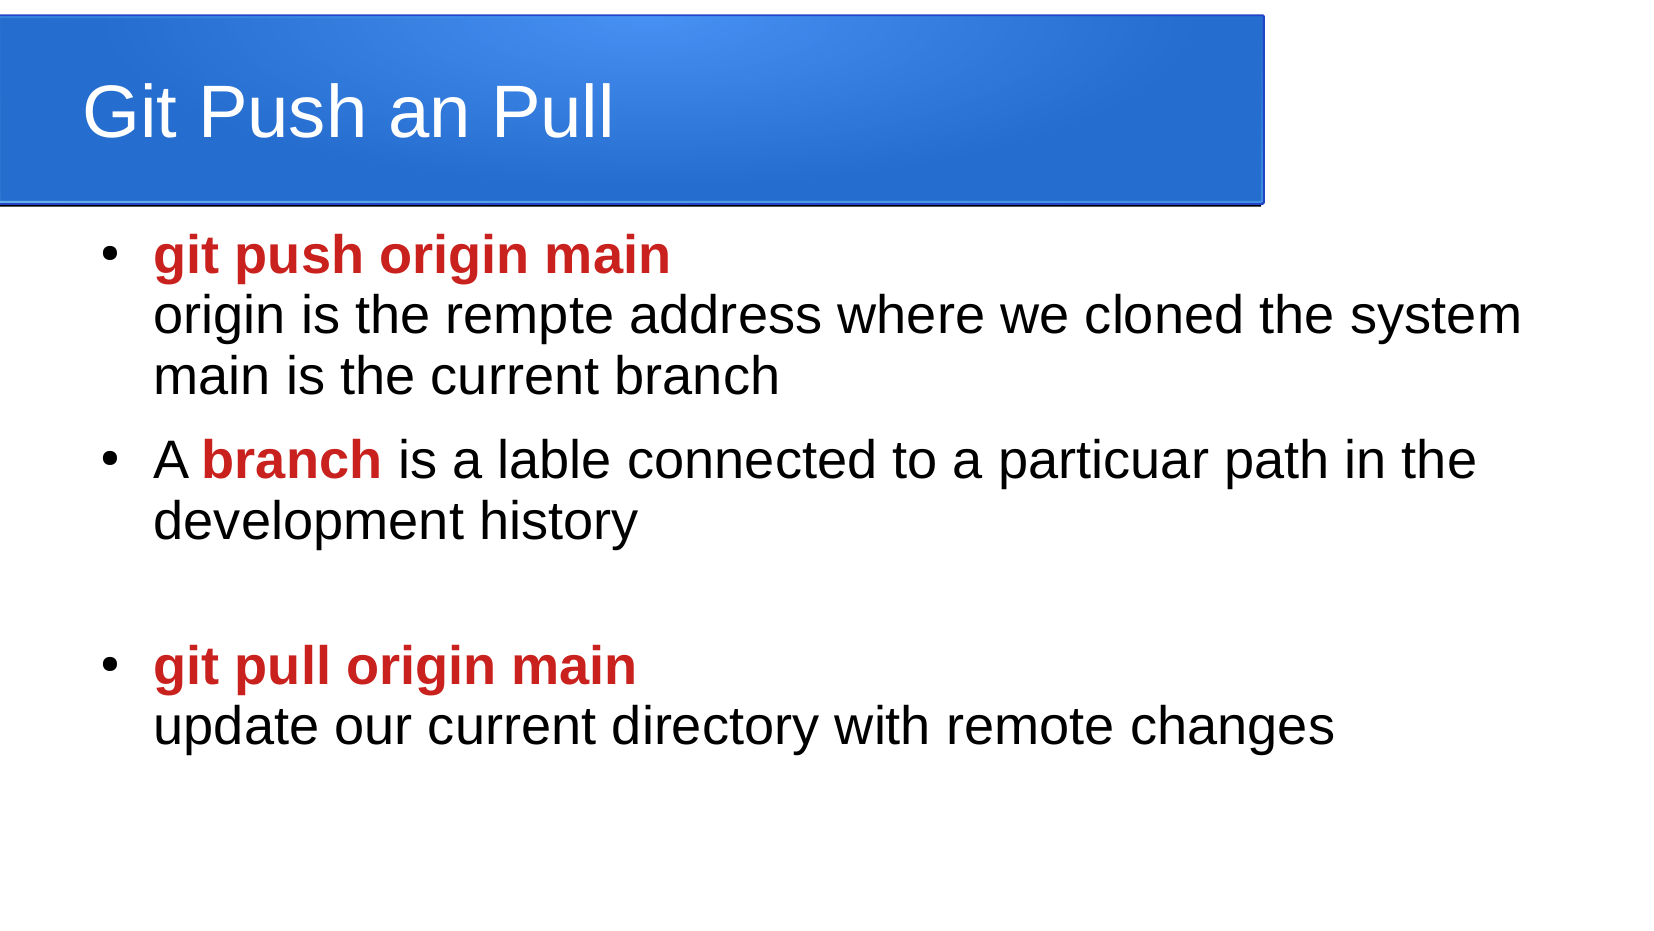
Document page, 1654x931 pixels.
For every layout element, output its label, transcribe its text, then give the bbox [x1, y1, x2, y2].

list git push origin main origin is the rempte address where we cloned the system main is the current branch A branch is a lable connected to a particuar path in the development history git pull origin main update our current directory with remote changes [82, 224, 1571, 764]
title Git Push an Pull [82, 35, 1235, 189]
